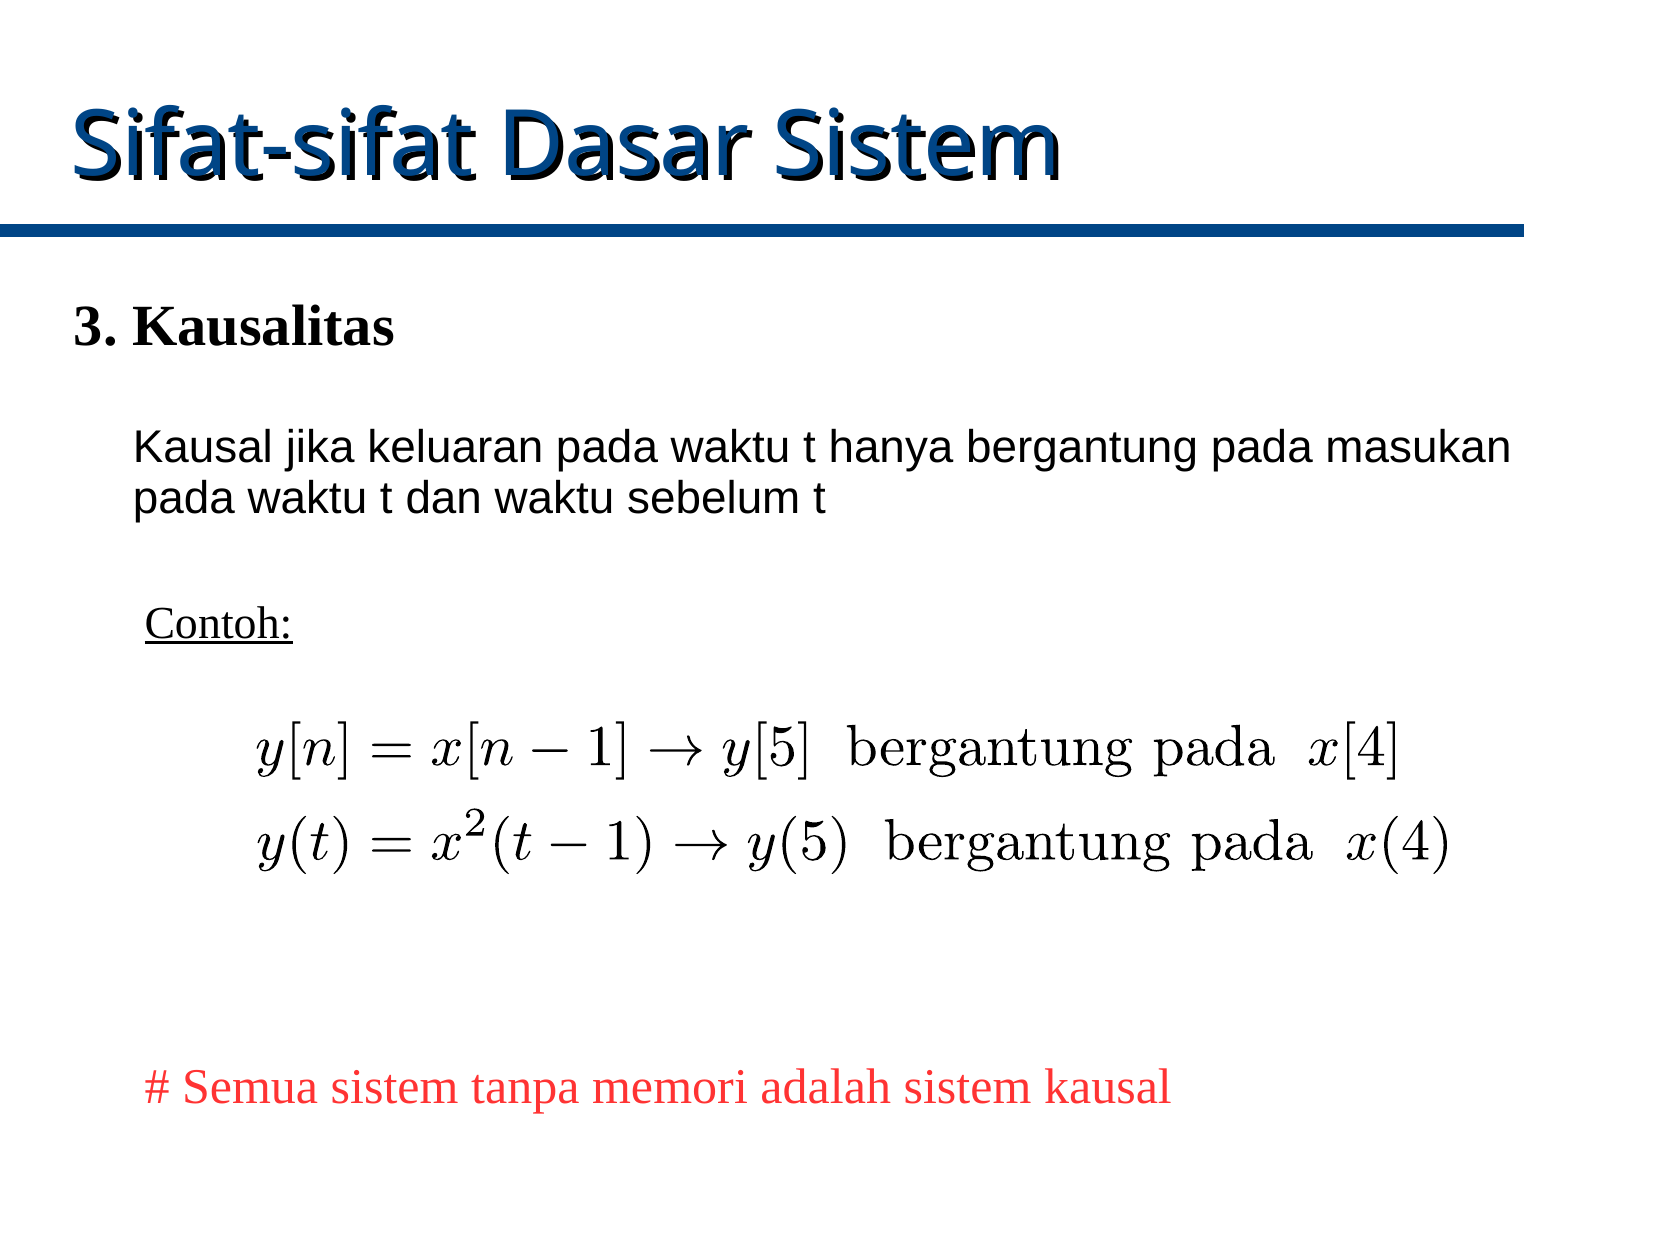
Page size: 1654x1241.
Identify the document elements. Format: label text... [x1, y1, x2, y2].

subtitle Sifat-sifat Dasar Sistem [70, 83, 1276, 197]
text_box [254, 721, 1453, 875]
text_box Contoh: [129, 590, 308, 667]
text_box [0, 224, 1524, 237]
text_box # Semua sistem tanpa memori adalah sistem kausal [129, 1051, 1187, 1134]
text_box 3. Kausalitas [59, 286, 411, 387]
text_box Kausal jika keluaran pada waktu t hanya bergantung pada masukan pada waktu t dan waktu sebelum t [118, 413, 1536, 531]
